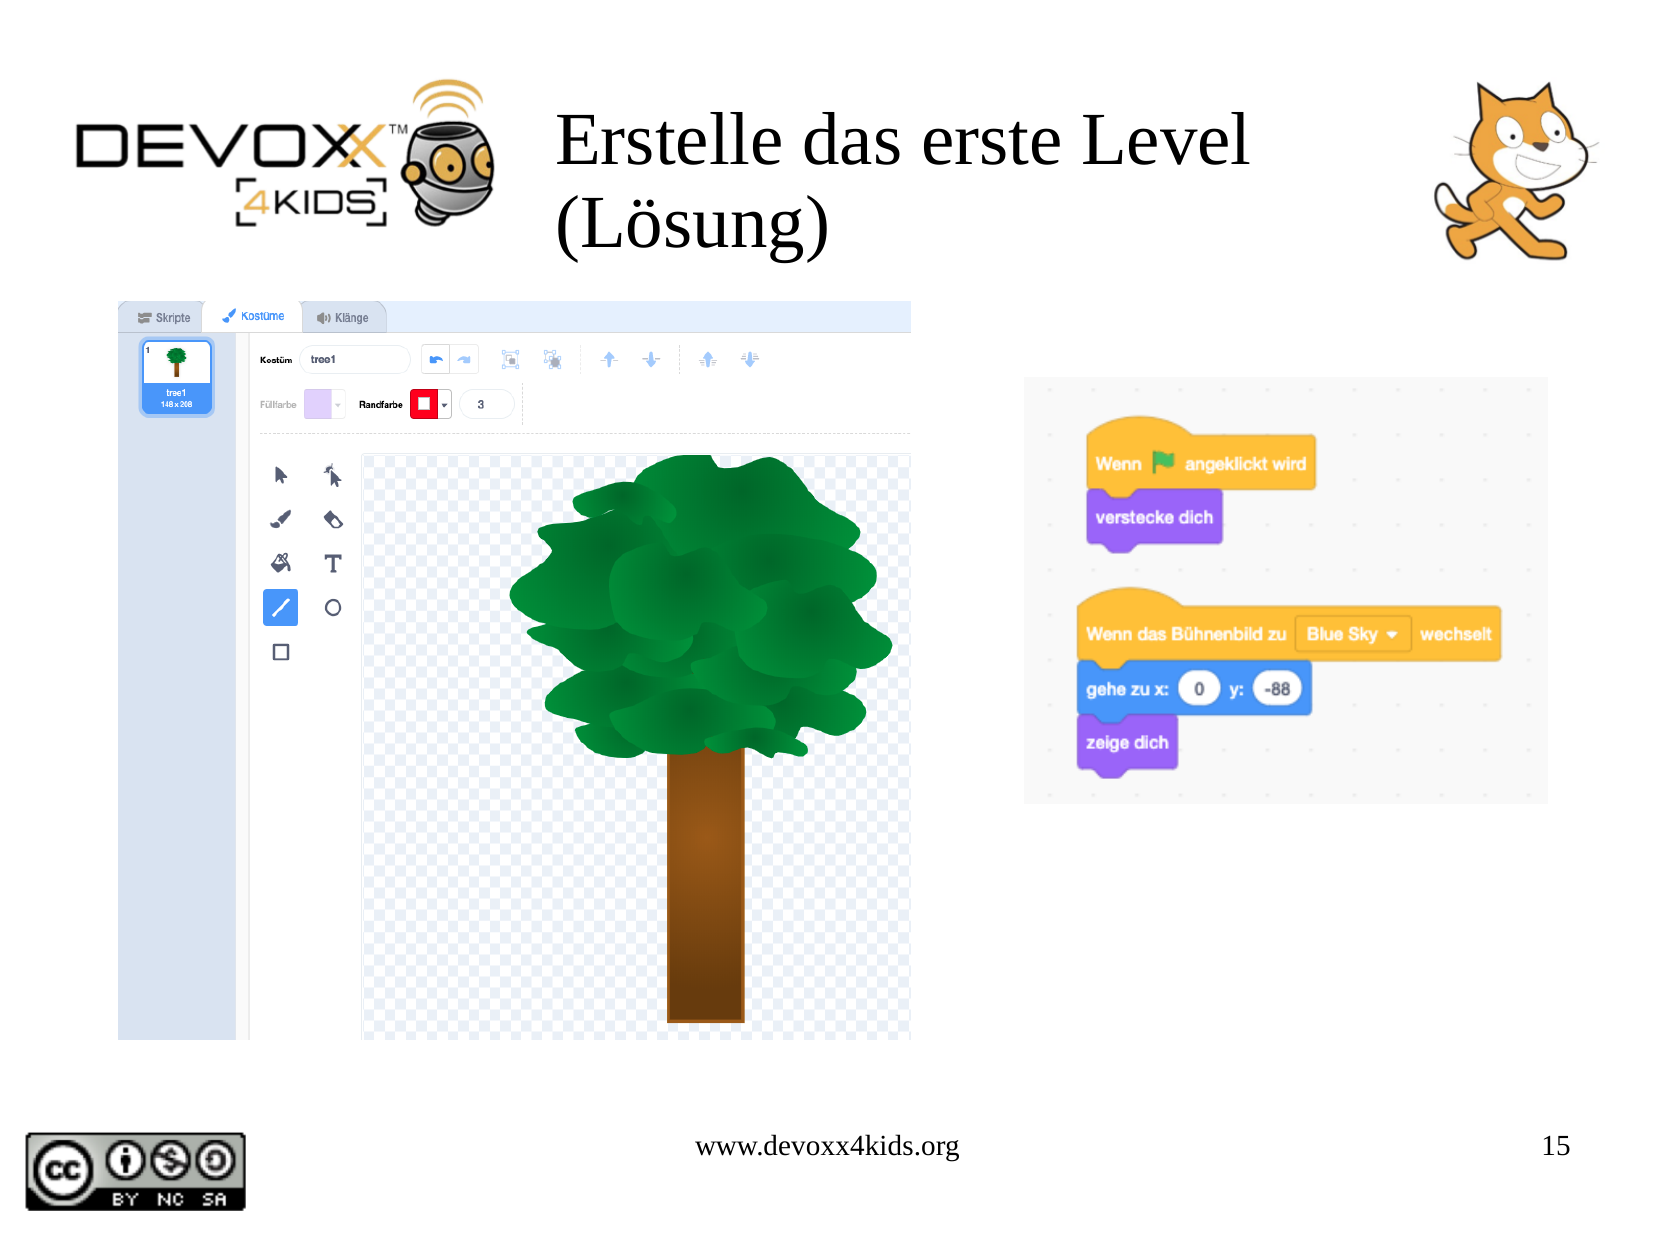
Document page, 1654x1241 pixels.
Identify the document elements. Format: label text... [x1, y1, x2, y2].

picture [14, 1121, 249, 1212]
picture [1431, 54, 1607, 272]
picture [1024, 377, 1548, 804]
picture [35, 58, 511, 255]
subtitle [82, 290, 1571, 1109]
picture [118, 301, 911, 1040]
title Erstelle das erste Level (Lösung) [555, 78, 1347, 284]
